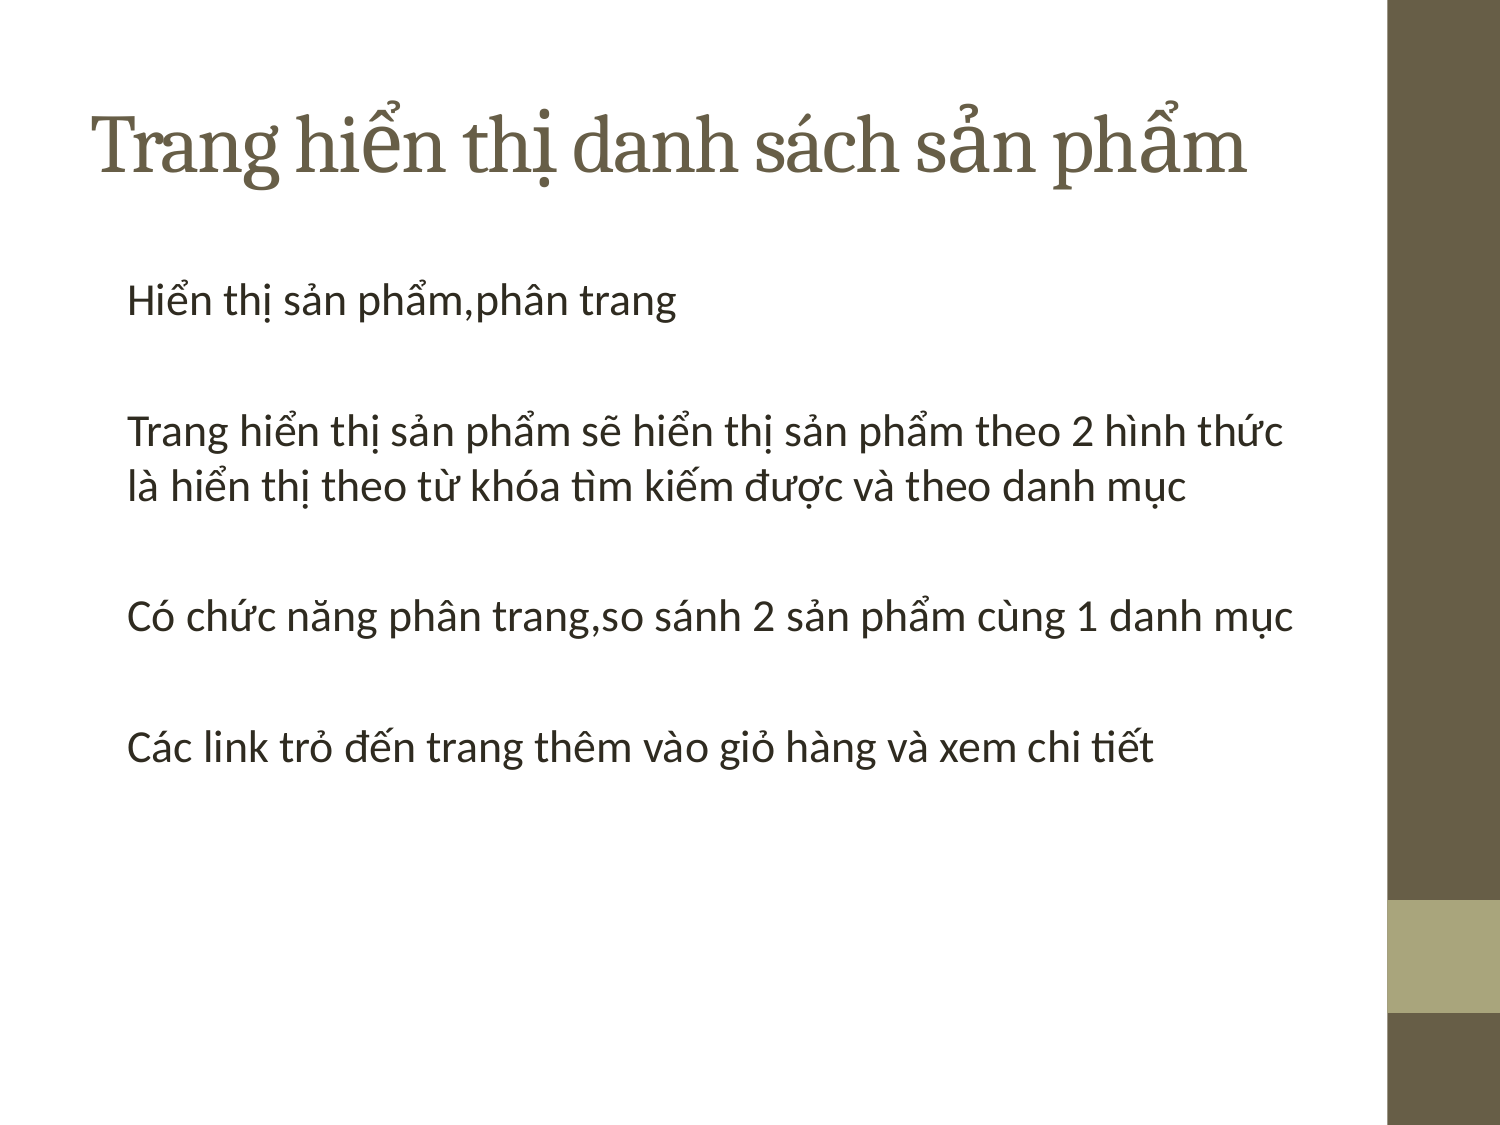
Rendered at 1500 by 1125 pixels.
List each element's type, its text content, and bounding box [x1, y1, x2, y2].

title Trang hiển thị danh sách sản phẩm [75, 45, 1326, 233]
list Hiển thị sản phẩm,phân trang Trang hiển thị sản phẩm sẽ hiển thị sản phẩm theo 2 hình thức là hiển thị theo từ khóa tìm kiếm được và theo danh mục Có chức năng phân trang,so sánh 2 sản phẩm cùng 1 danh mục Các link trỏ đến trang thêm vào giỏ hàng và xem chi tiết [75, 262, 1326, 1051]
